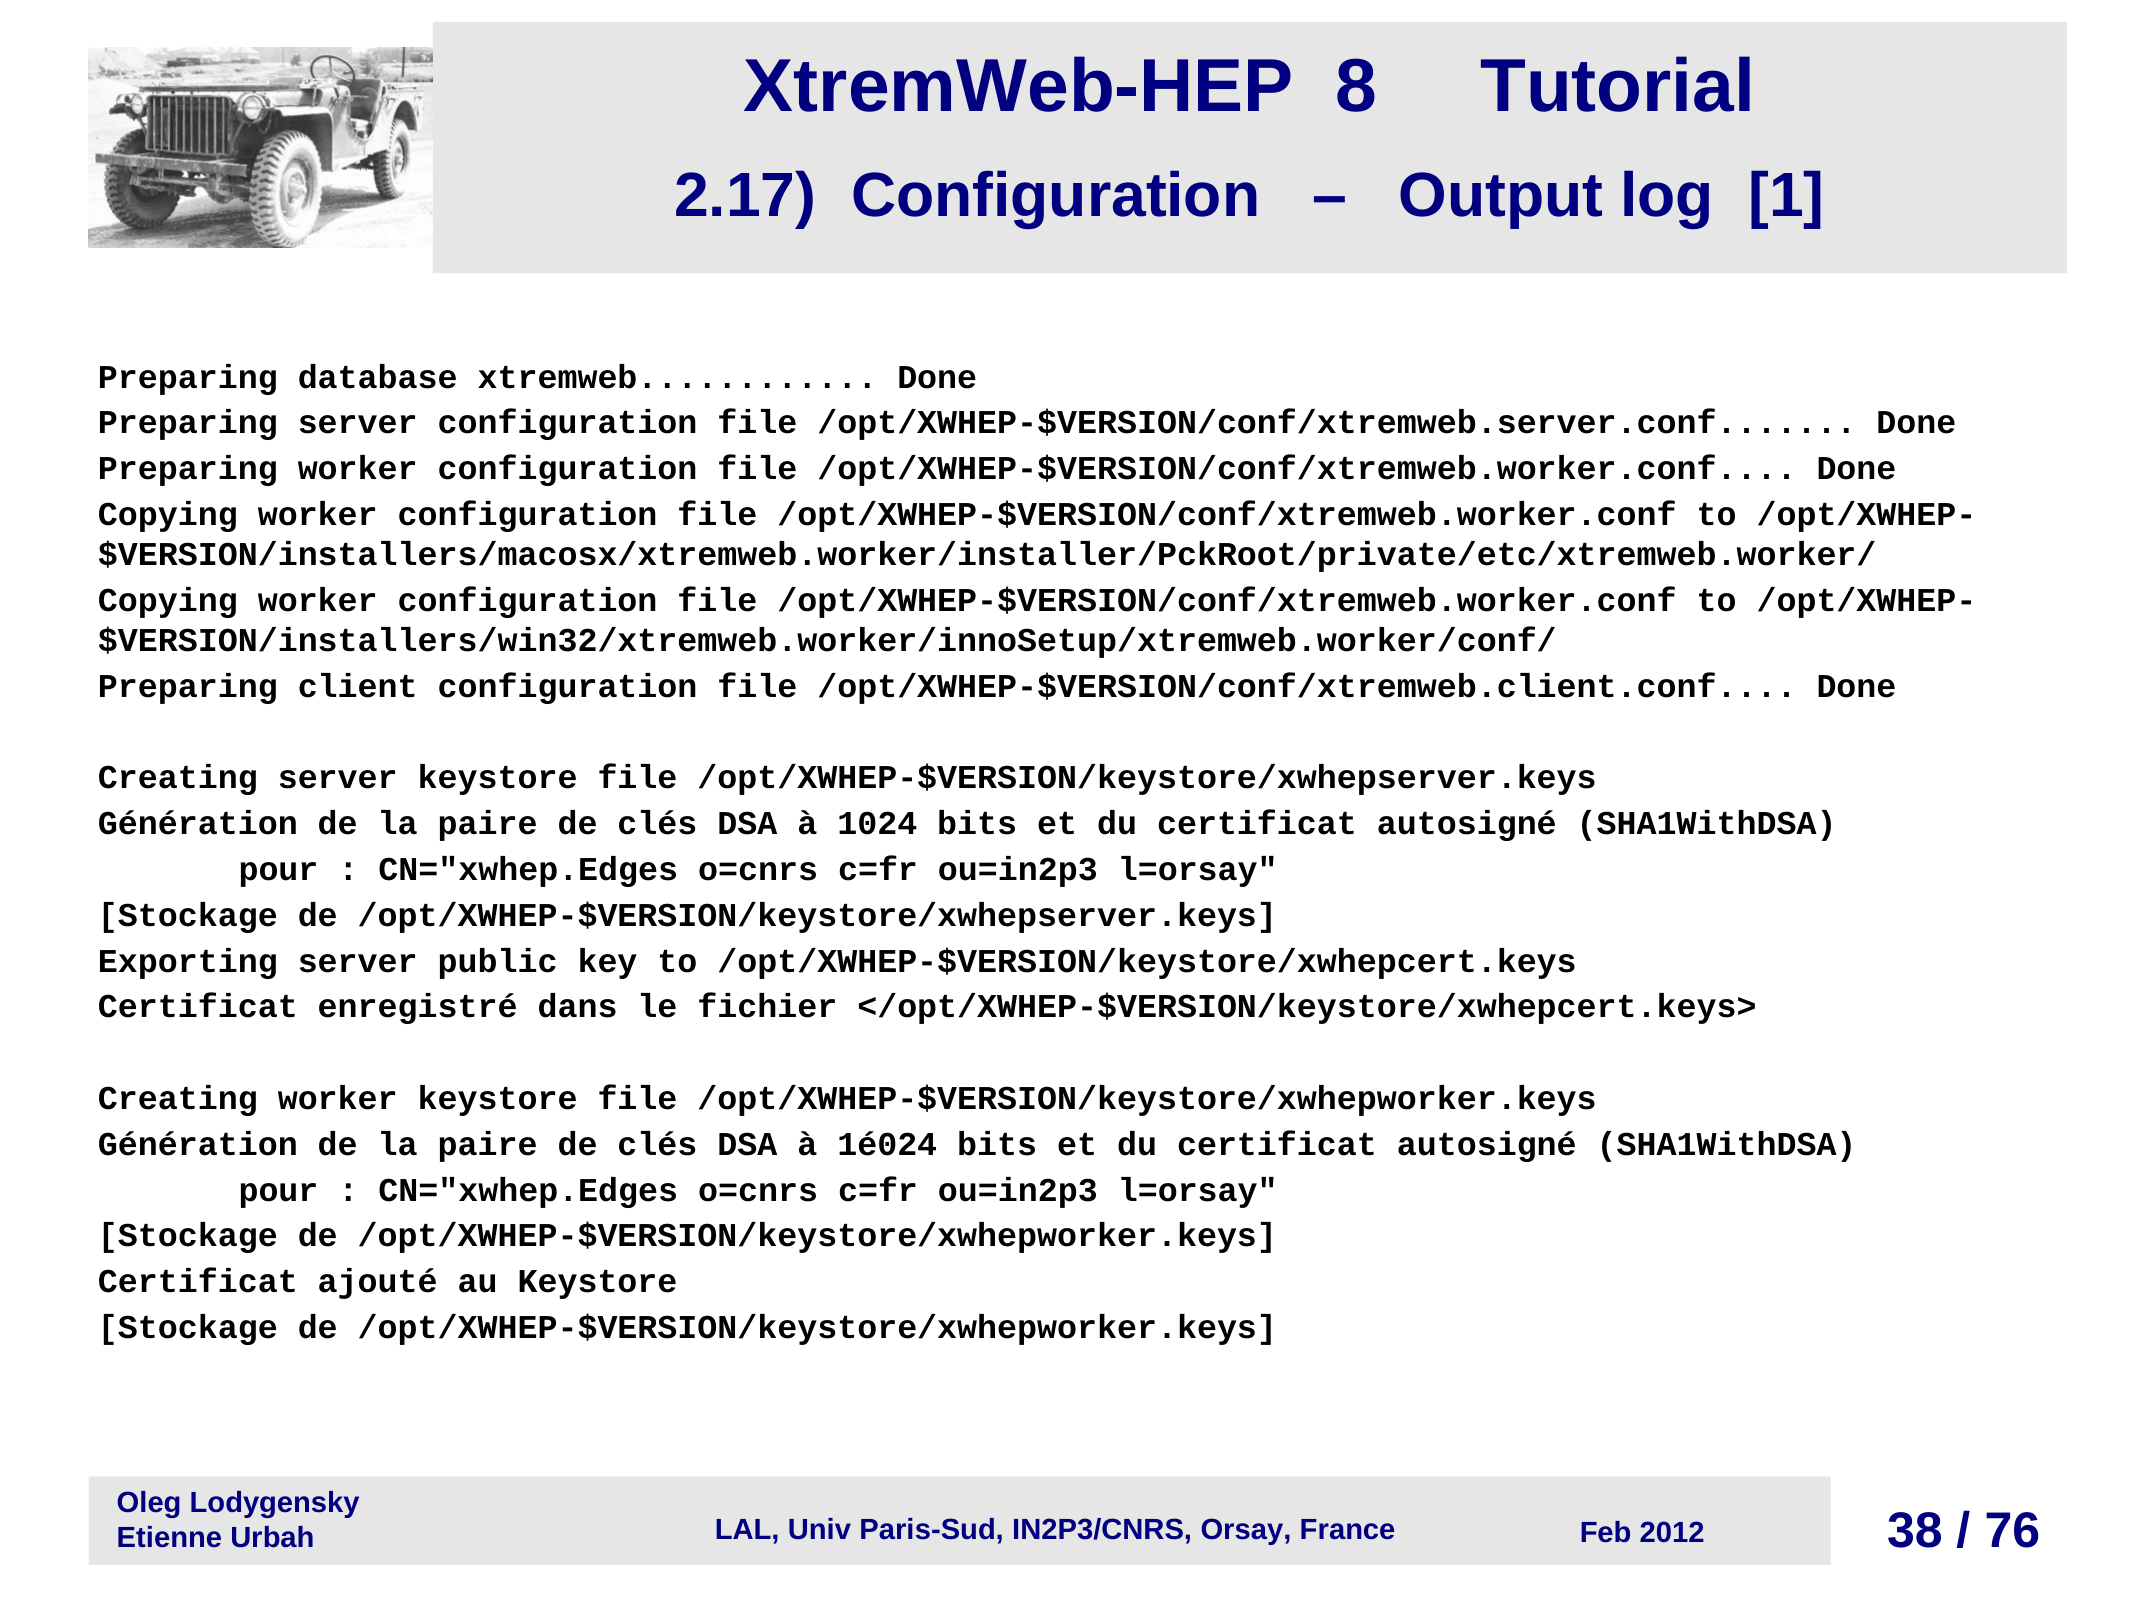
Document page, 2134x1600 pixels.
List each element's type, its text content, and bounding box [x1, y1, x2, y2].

picture [88, 47, 433, 248]
text_box Preparing database xtremweb............ Done Preparing server configuration file /opt/XWHEP-$VERSION/conf/xtremweb.server.conf....... Done Preparing worker configuration file /opt/XWHEP-$VERSION/conf/xtremweb.worker.conf.... Done Copying worker configuration file /opt/XWHEP-$VERSION/conf/xtremweb.worker.conf to /opt/XWHEP-$VERSION/installers/macosx/xtremweb.worker/installer/PckRoot/private/etc/xtremweb.worker/ Copying worker configuration file /opt/XWHEP-$VERSION/conf/xtremweb.worker.conf to /opt/XWHEP-$VERSION/installers/win32/xtremweb.worker/innoSetup/xtremweb.worker/conf/ Preparing client configuration file /opt/XWHEP-$VERSION/conf/xtremweb.client.conf.... Done Creating server keystore file /opt/XWHEP-$VERSION/keystore/xwhepserver.keys Génération de la paire de clés DSA à 1024 bits et du certificat autosigné (SHA1WithDSA) pour : CN="xwhep.Edges o=cnrs c=fr ou=in2p3 l=orsay" [Stockage de /opt/XWHEP-$VERSION/keystore/xwhepserver.keys] Exporting server public key to /opt/XWHEP-$VERSION/keystore/xwhepcert.keys Certificat enregistré dans le fichier </opt/XWHEP-$VERSION/keystore/xwhepcert.keys> Creating worker keystore file /opt/XWHEP-$VERSION/keystore/xwhepworker.keys Génération de la paire de clés DSA à 1é024 bits et du certificat autosigné (SHA1WithDSA) pour : CN="xwhep.Edges o=cnrs c=fr ou=in2p3 l=orsay" [Stockage de /opt/XWHEP-$VERSION/keystore/xwhepworker.keys] Certificat ajouté au Keystore [Stockage de /opt/XWHEP-$VERSION/keystore/xwhepworker.keys] [88, 354, 2067, 1372]
title 2.17) Configuration – Output log [1] [442, 118, 2067, 266]
